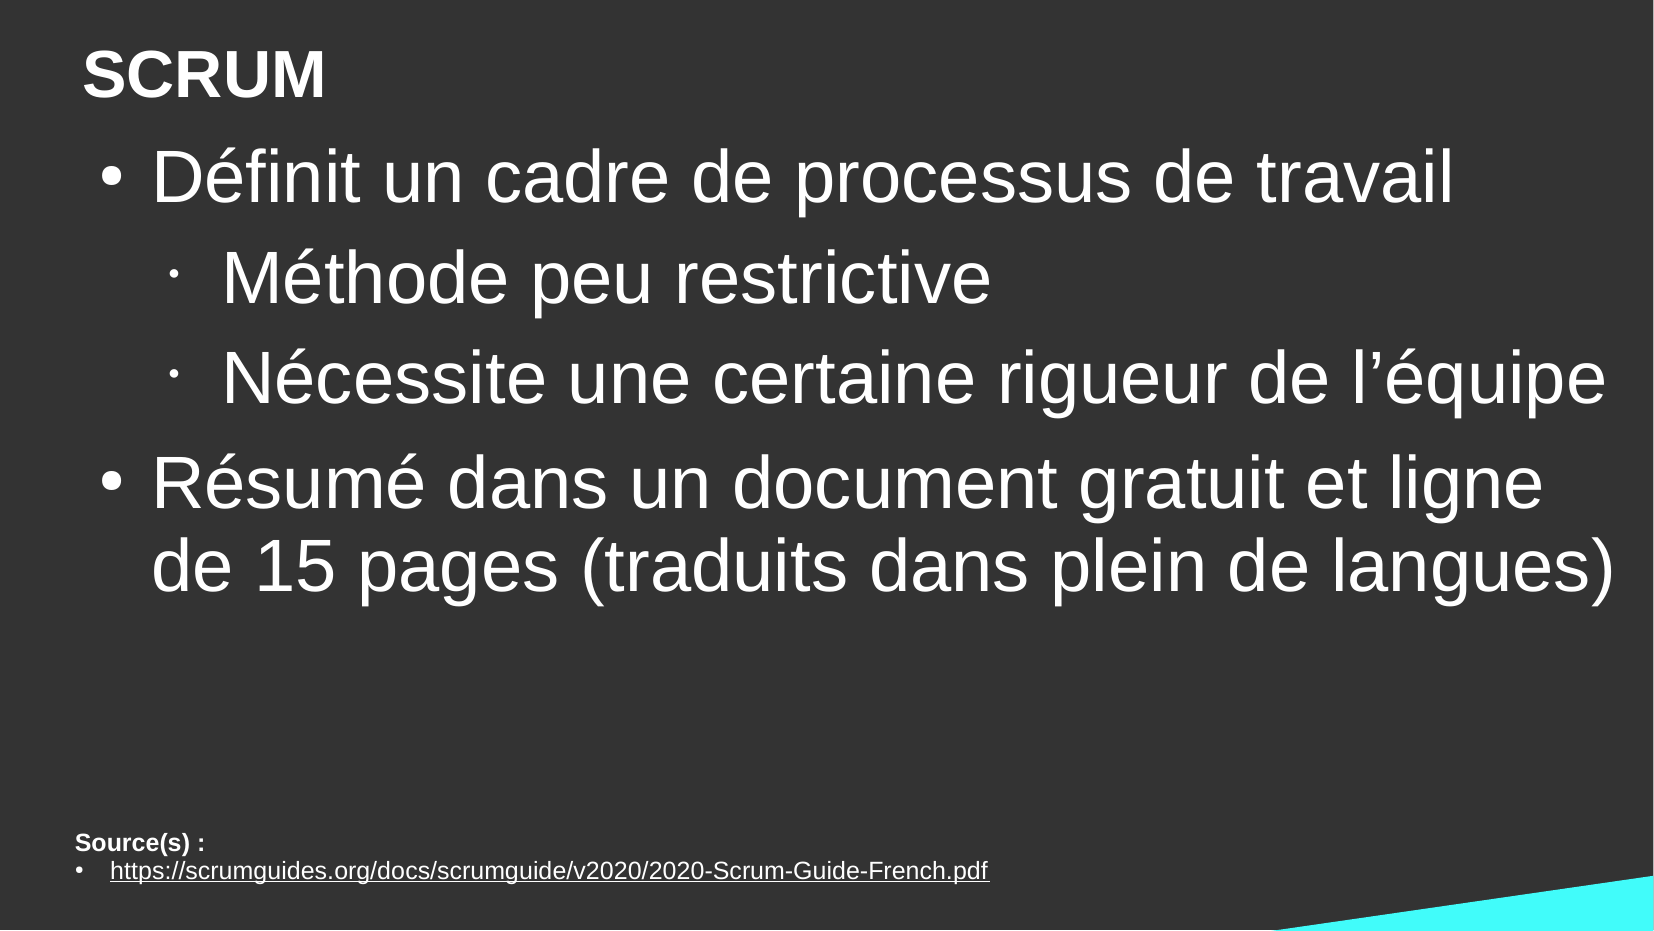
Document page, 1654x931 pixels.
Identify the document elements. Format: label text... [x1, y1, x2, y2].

title SCRUM [82, 37, 1571, 122]
text_box [1270, 875, 1654, 931]
text_box Source(s) : https://scrumguides.org/docs/scrumguide/v2020/2020-Scrum-Guide-French.pdf [60, 821, 1546, 921]
list Définit un cadre de processus de travail Méthode peu restrictive Nécessite une certaine rigueur de l’équipe Résumé dans un document gratuit et ligne de 15 pages (traduits dans plein de langues) [80, 135, 1620, 777]
